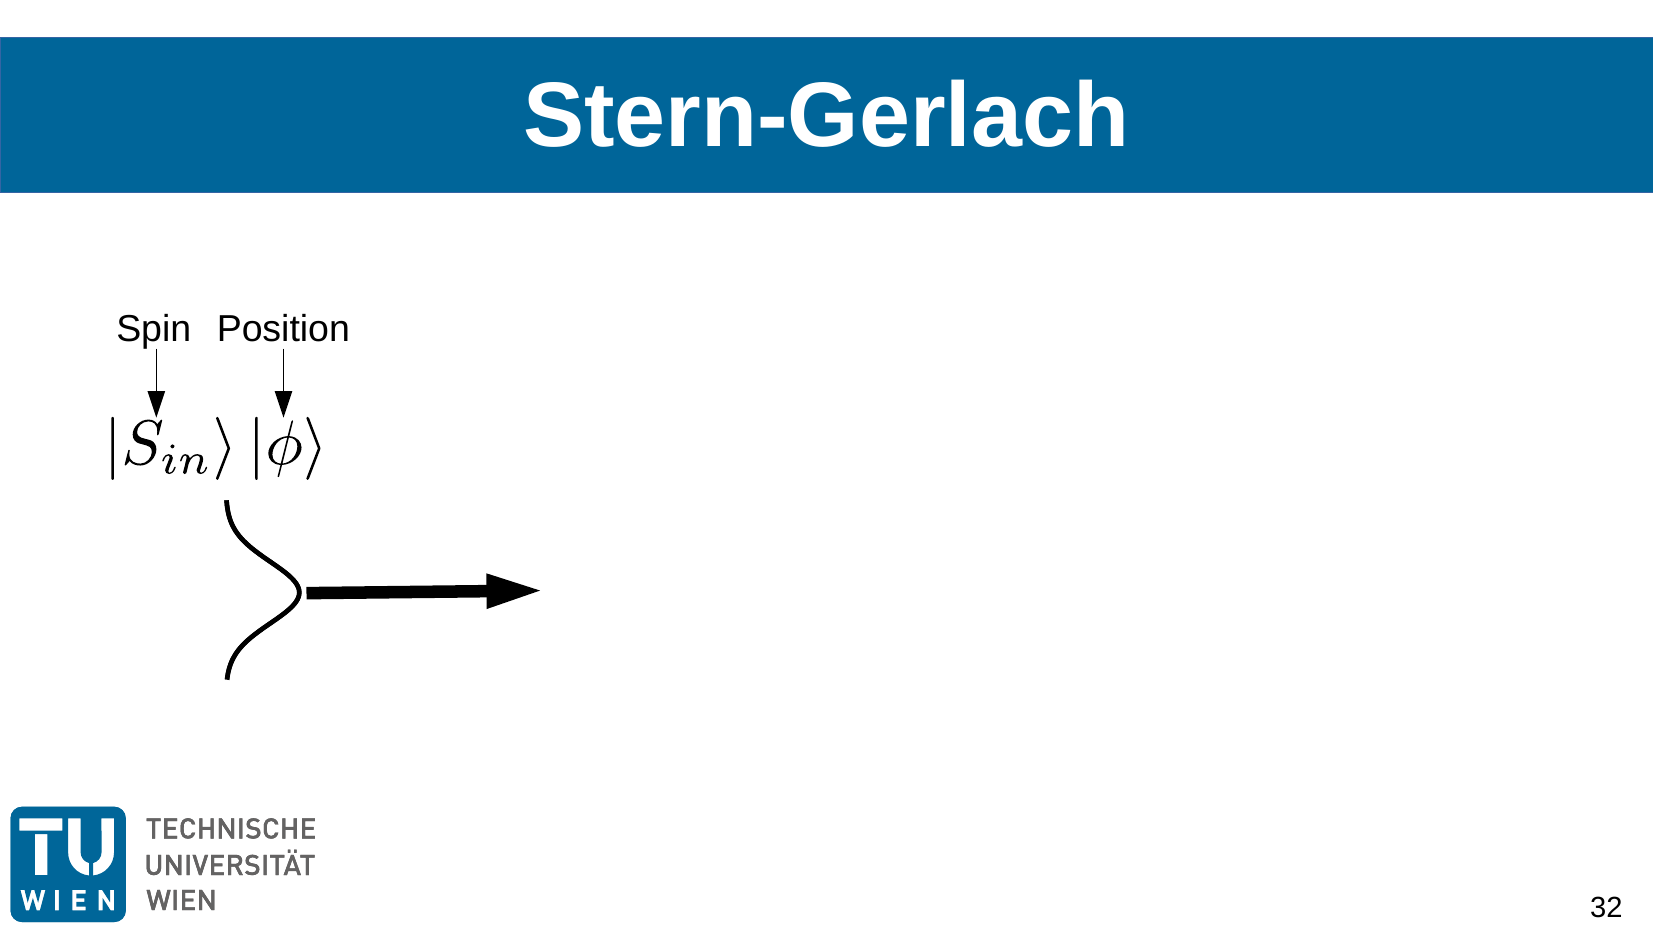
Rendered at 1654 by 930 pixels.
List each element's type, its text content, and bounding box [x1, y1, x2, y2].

picture [75, 412, 345, 692]
text_box Position [202, 300, 365, 357]
title Stern-Gerlach [0, 37, 1653, 193]
text_box Spin [101, 300, 202, 357]
